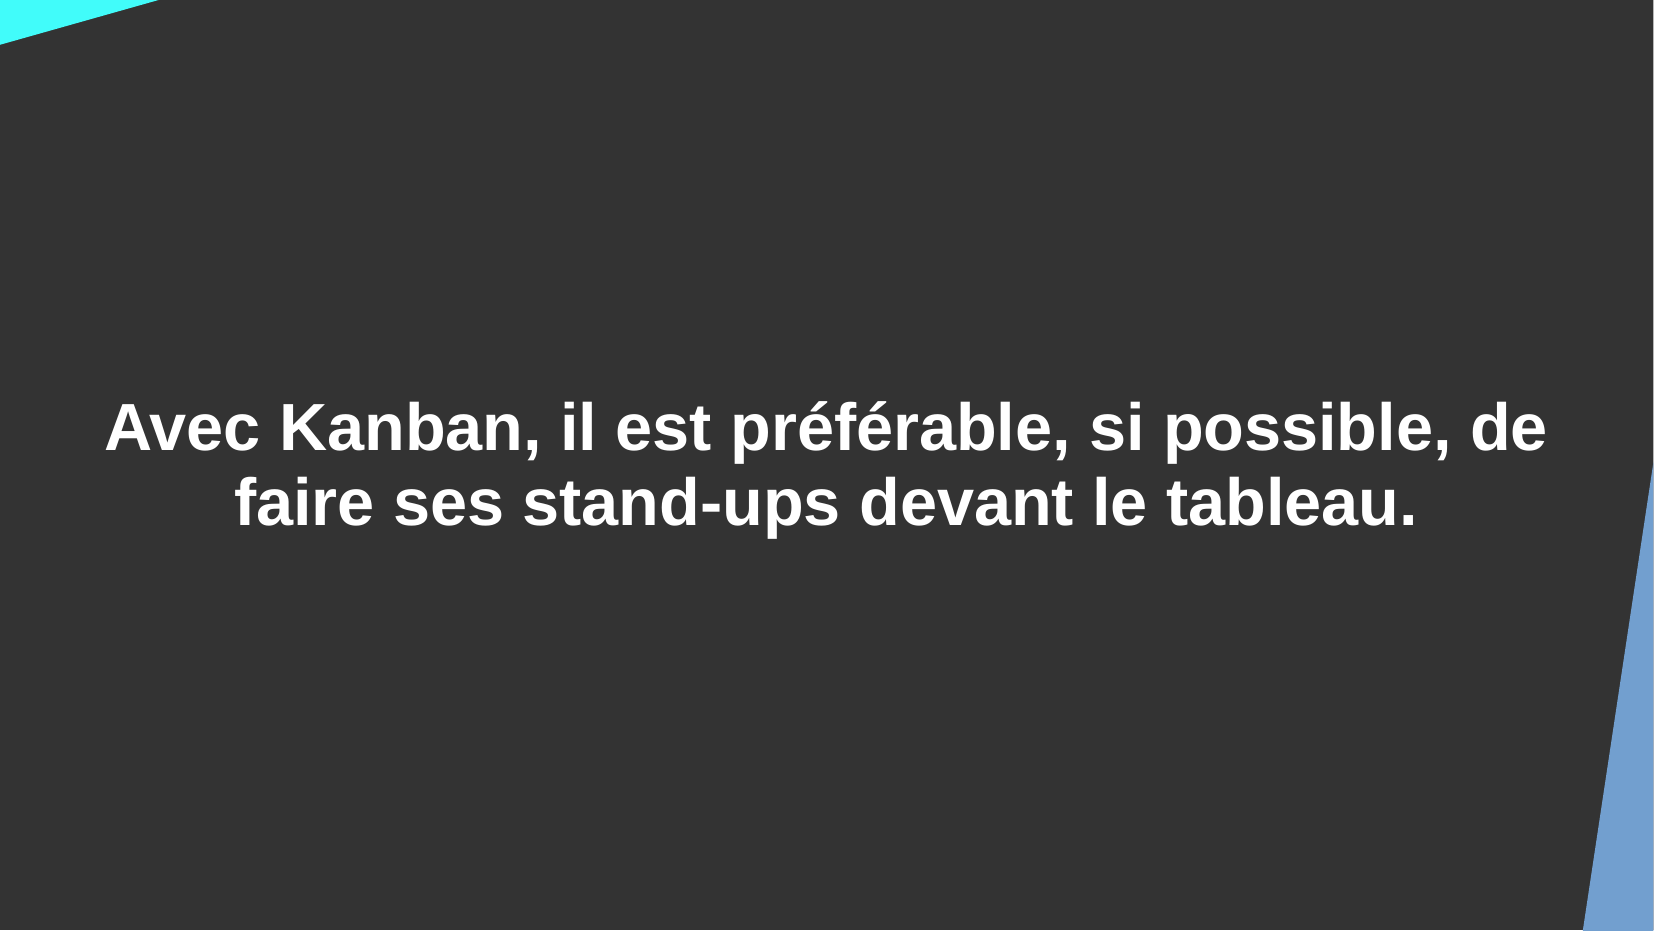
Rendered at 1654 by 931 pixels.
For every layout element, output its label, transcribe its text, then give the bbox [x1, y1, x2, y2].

text_box [1582, 458, 1654, 931]
title Avec Kanban, il est préférable, si possible, de faire ses stand-ups devant le tableau. [31, 352, 1622, 578]
text_box [0, 0, 159, 45]
